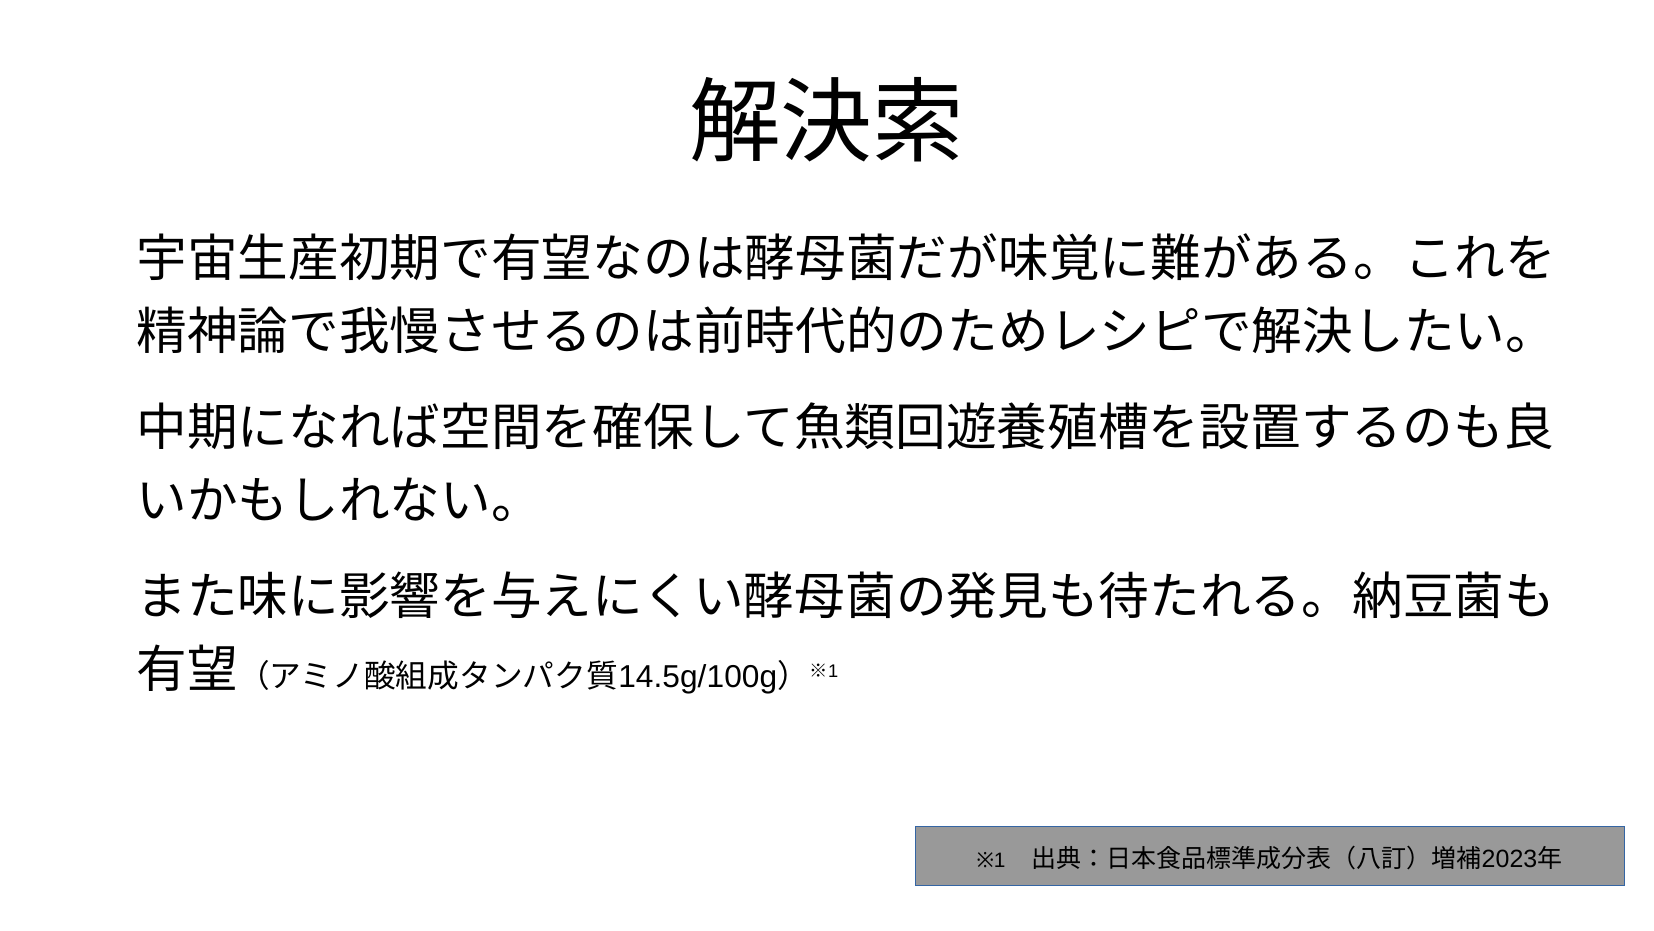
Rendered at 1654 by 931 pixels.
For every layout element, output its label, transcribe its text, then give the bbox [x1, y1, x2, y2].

list 宇宙生産初期で有望なのは酵母菌だが味覚に難がある。これを精神論で我慢させるのは前時代的のためレシピで解決したい。 中期になれば空間を確保して魚類回遊養殖槽を設置するのも良いかもしれない。 また味に影響を与えにくい酵母菌の発見も待たれる。納豆菌も有望（アミノ酸組成タンパク質14.5g/100g）※1 [82, 217, 1571, 758]
title 解決索 [82, 37, 1571, 193]
text_box ※1 出典：日本食品標準成分表（八訂）増補2023年 [915, 826, 1625, 886]
